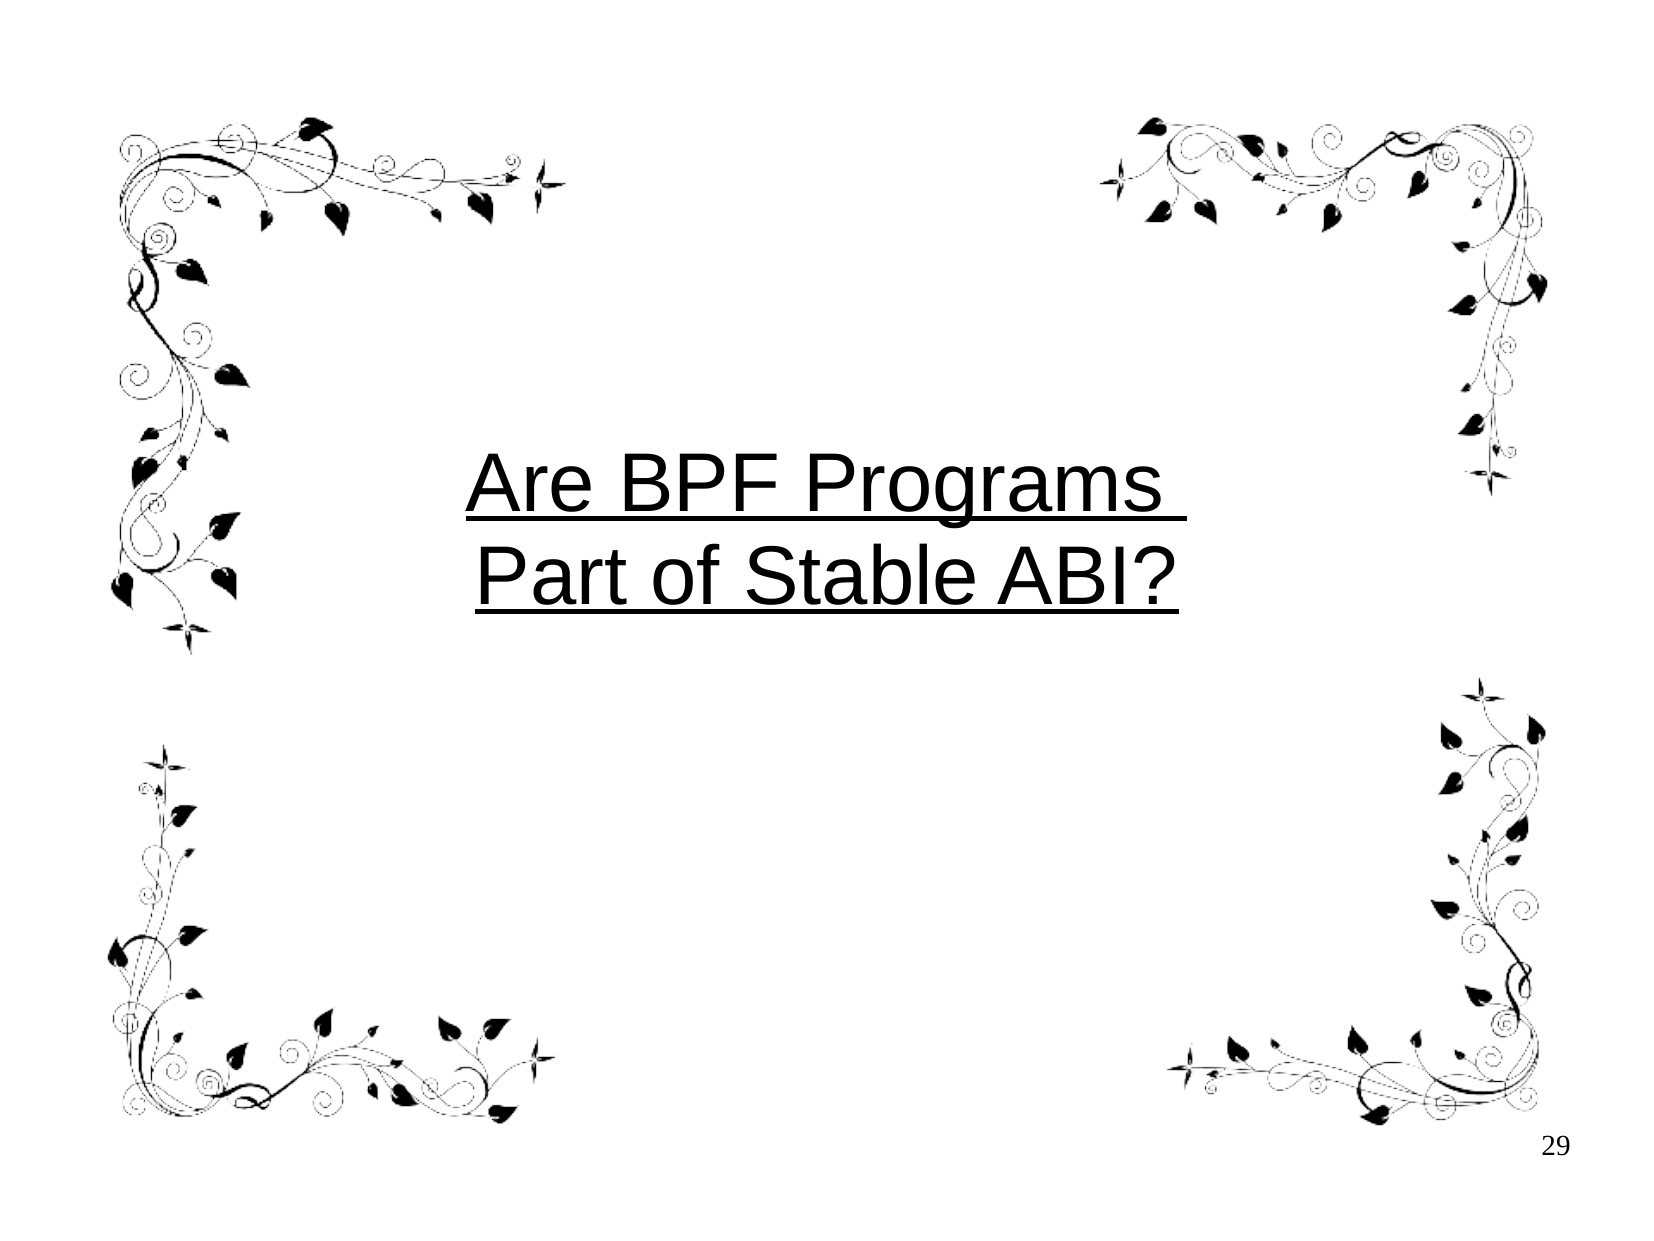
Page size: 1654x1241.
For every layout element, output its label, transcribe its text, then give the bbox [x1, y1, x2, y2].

subtitle Are BPF Programs Part of Stable ABI? [82, 49, 1571, 1010]
picture [101, 1010, 1553, 1131]
